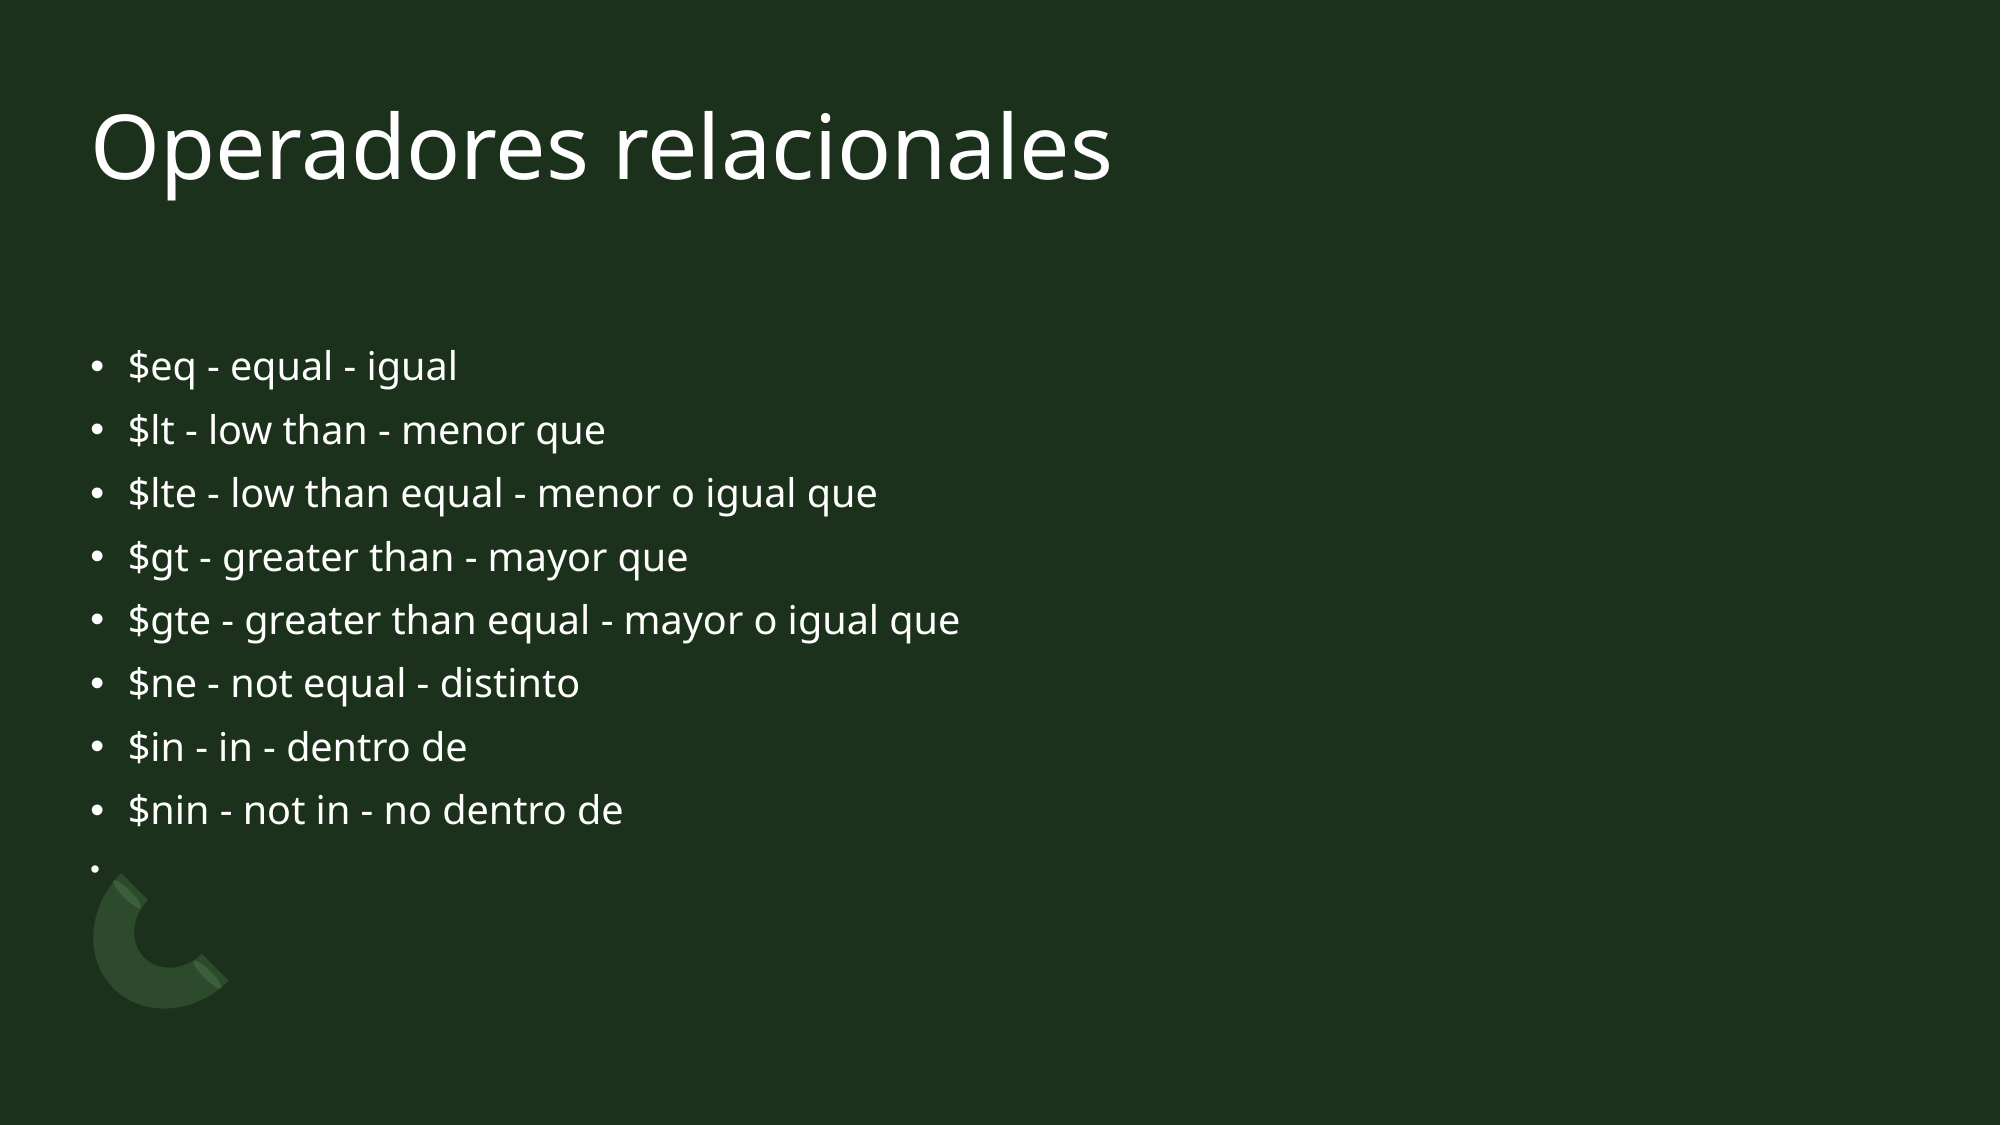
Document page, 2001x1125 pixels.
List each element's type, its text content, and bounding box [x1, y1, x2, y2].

list $eq - equal - igual $lt - low than - menor que $lte - low than equal - menor o igual que $gt - greater than - mayor que $gte - greater than equal - mayor o igual que $ne - not equal - distinto $in - in - dentro de $nin - not in - no dentro de [90, 346, 1910, 1000]
title Operadores relacionales [90, 90, 1910, 309]
